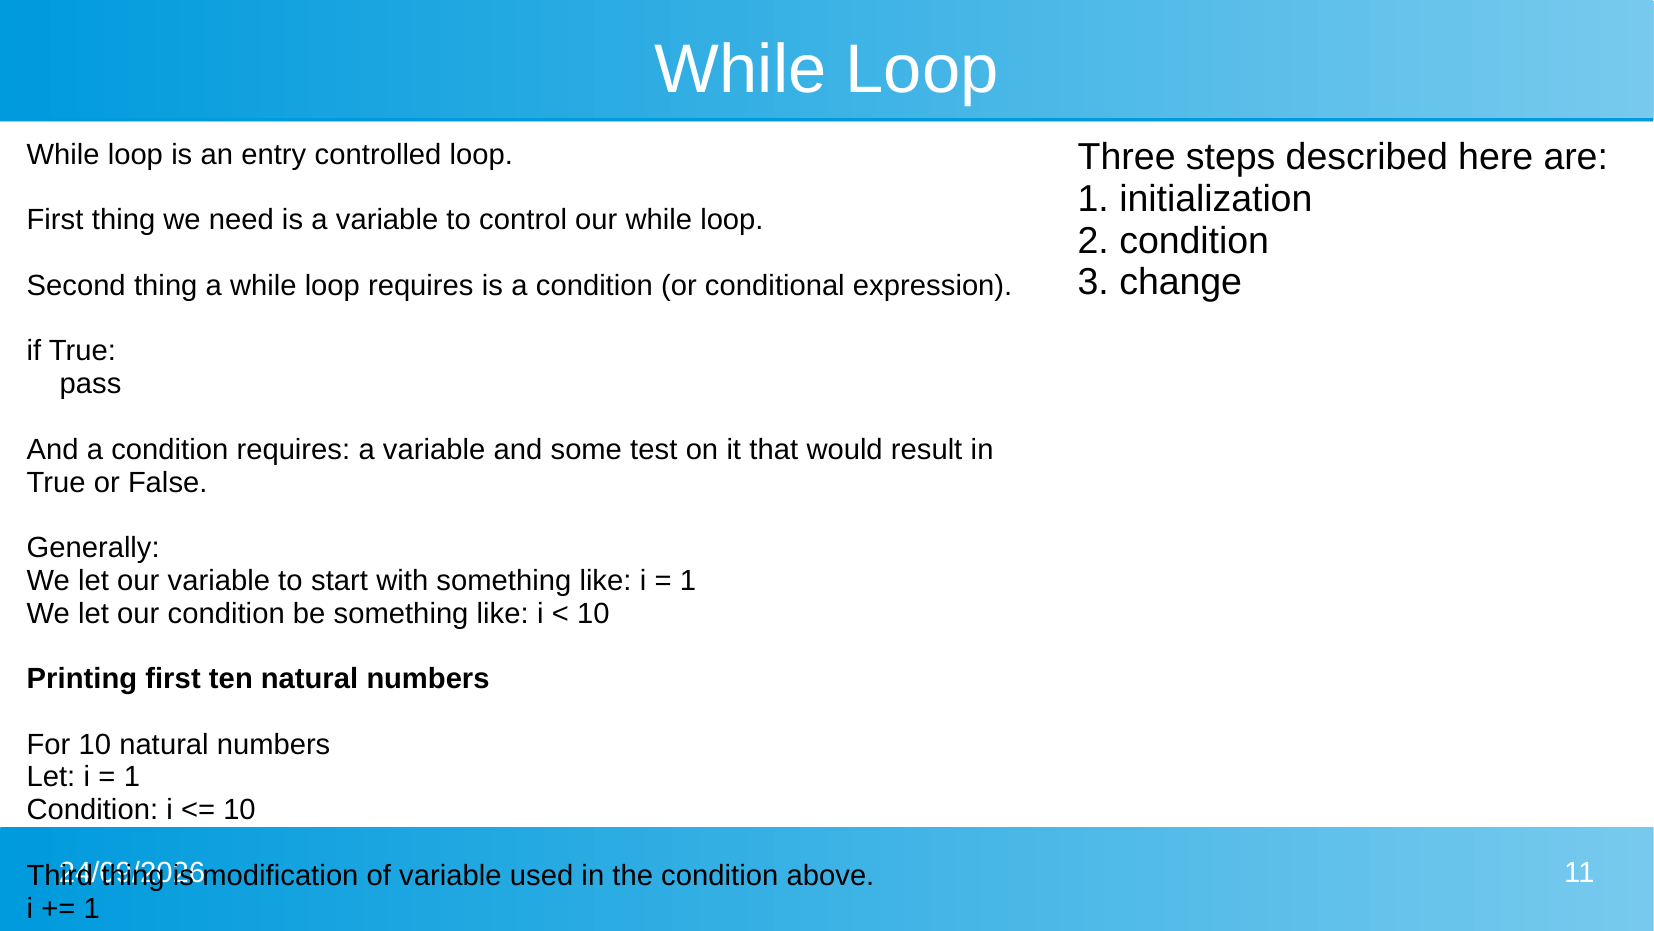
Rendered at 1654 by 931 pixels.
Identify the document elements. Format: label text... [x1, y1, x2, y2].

text_box Three steps described here are: 1. initialization 2. condition 3. change [1062, 127, 1625, 355]
text_box While loop is an entry controlled loop. First thing we need is a variable to control our while loop. Second thing a while loop requires is a condition (or conditional expression). if True: pass And a condition requires: a variable and some test on it that would result in True or False. Generally: We let our variable to start with something like: i = 1 We let our condition be something like: i < 10 Printing first ten natural numbers For 10 natural numbers Let: i = 1 Condition: i <= 10 Third thing is modification of variable used in the condition above. i += 1 [11, 130, 1034, 931]
title While Loop [59, 29, 1595, 108]
